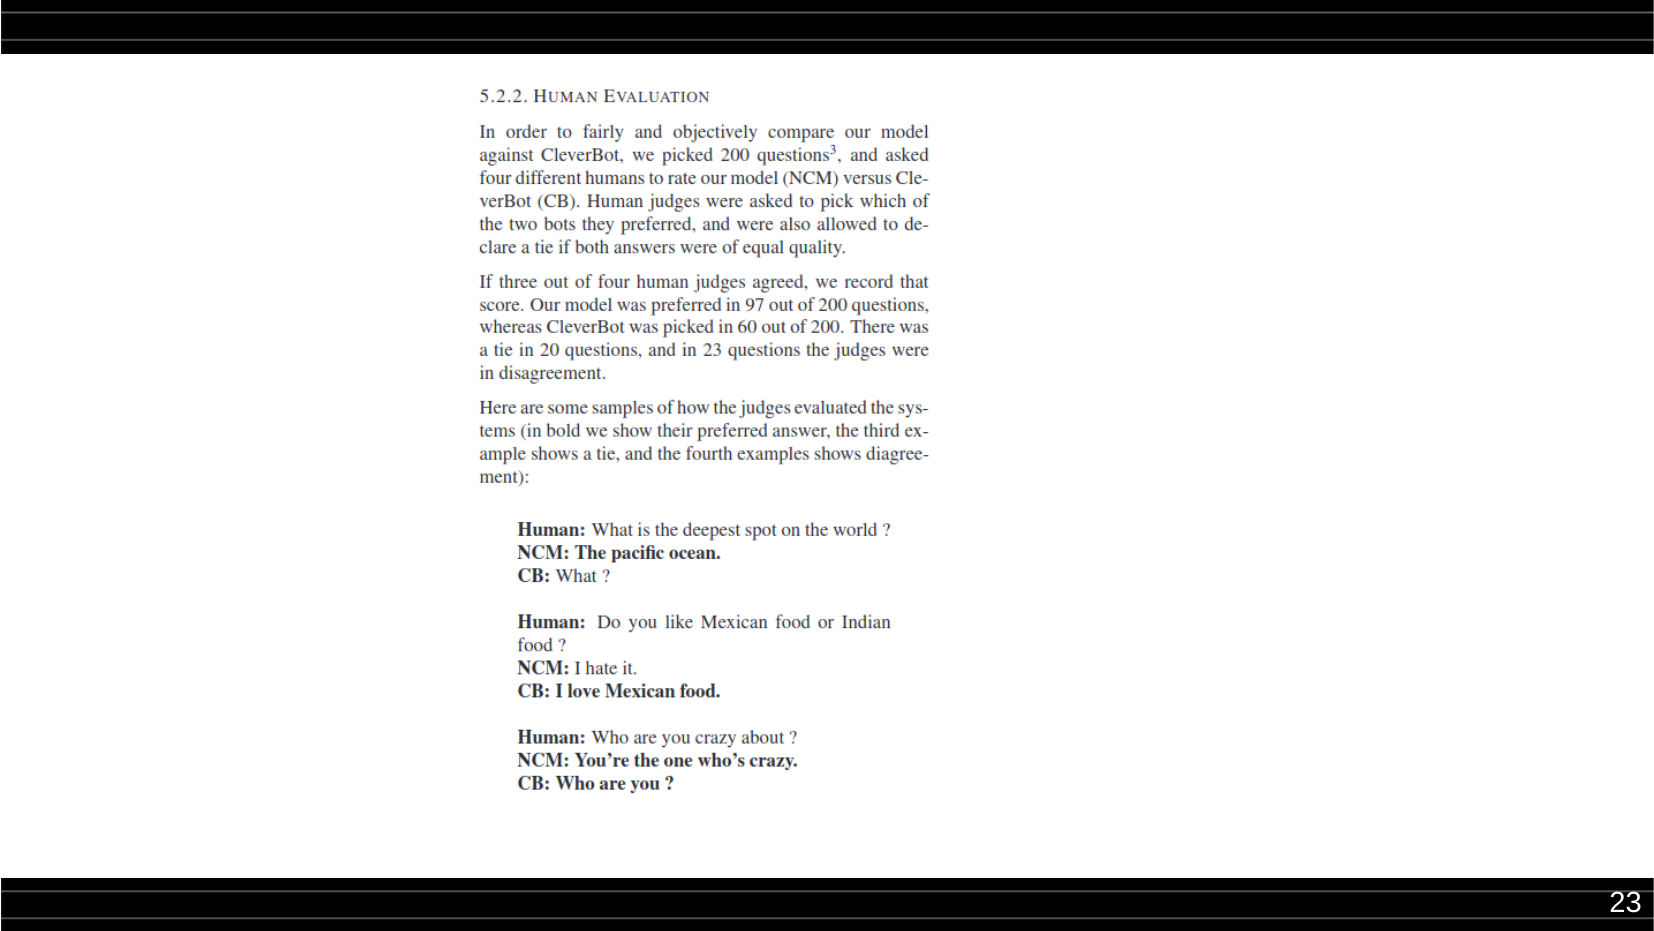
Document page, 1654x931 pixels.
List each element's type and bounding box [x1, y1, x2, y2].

picture [465, 78, 961, 799]
picture [1, 0, 1654, 54]
picture [1, 878, 1654, 931]
